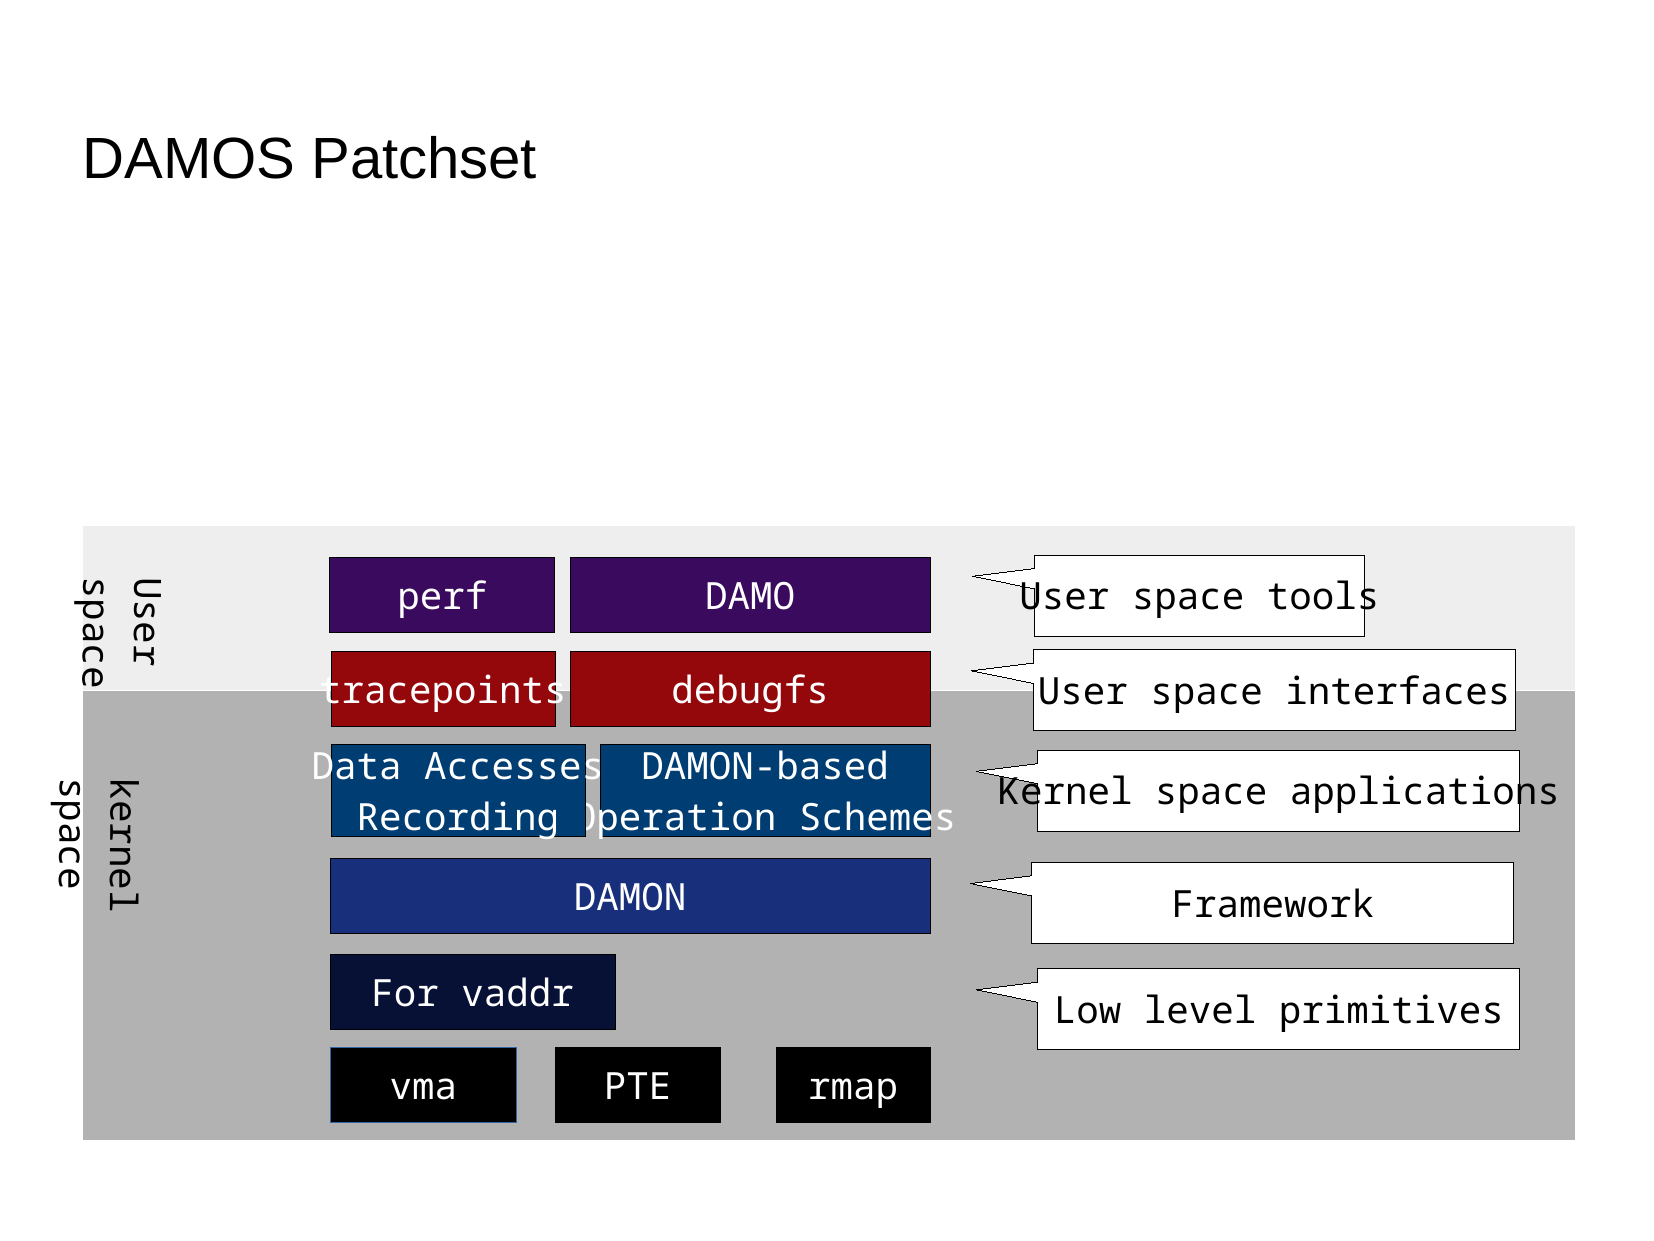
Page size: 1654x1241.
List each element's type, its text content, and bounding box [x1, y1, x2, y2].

text_box PTE [555, 1047, 721, 1123]
text_box Framework [970, 862, 1514, 944]
text_box [82, 604, 91, 651]
text_box [82, 525, 1576, 1141]
text_box User space interfaces [971, 649, 1516, 731]
text_box Kernel space applications [976, 750, 1520, 832]
title DAMOS Patchset [82, 108, 1571, 210]
text_box tracepoints [331, 651, 556, 727]
text_box [85, 605, 91, 615]
text_box vma [330, 1047, 517, 1123]
text_box DAMON-based Operation Schemes [600, 744, 931, 837]
text_box perf [329, 557, 555, 633]
text_box debugfs [570, 651, 931, 727]
text_box Low level primitives [976, 968, 1520, 1050]
text_box kernel space [100, 829, 158, 1032]
text_box For vaddr [330, 954, 616, 1030]
text_box rmap [776, 1047, 931, 1123]
text_box [85, 627, 91, 637]
text_box [82, 650, 90, 674]
text_box DAMON [330, 858, 931, 934]
text_box User space tools [972, 555, 1365, 637]
text_box DAMO [570, 557, 931, 633]
text_box Data Accesses Recording [331, 744, 586, 837]
text_box User space [89, 562, 182, 830]
